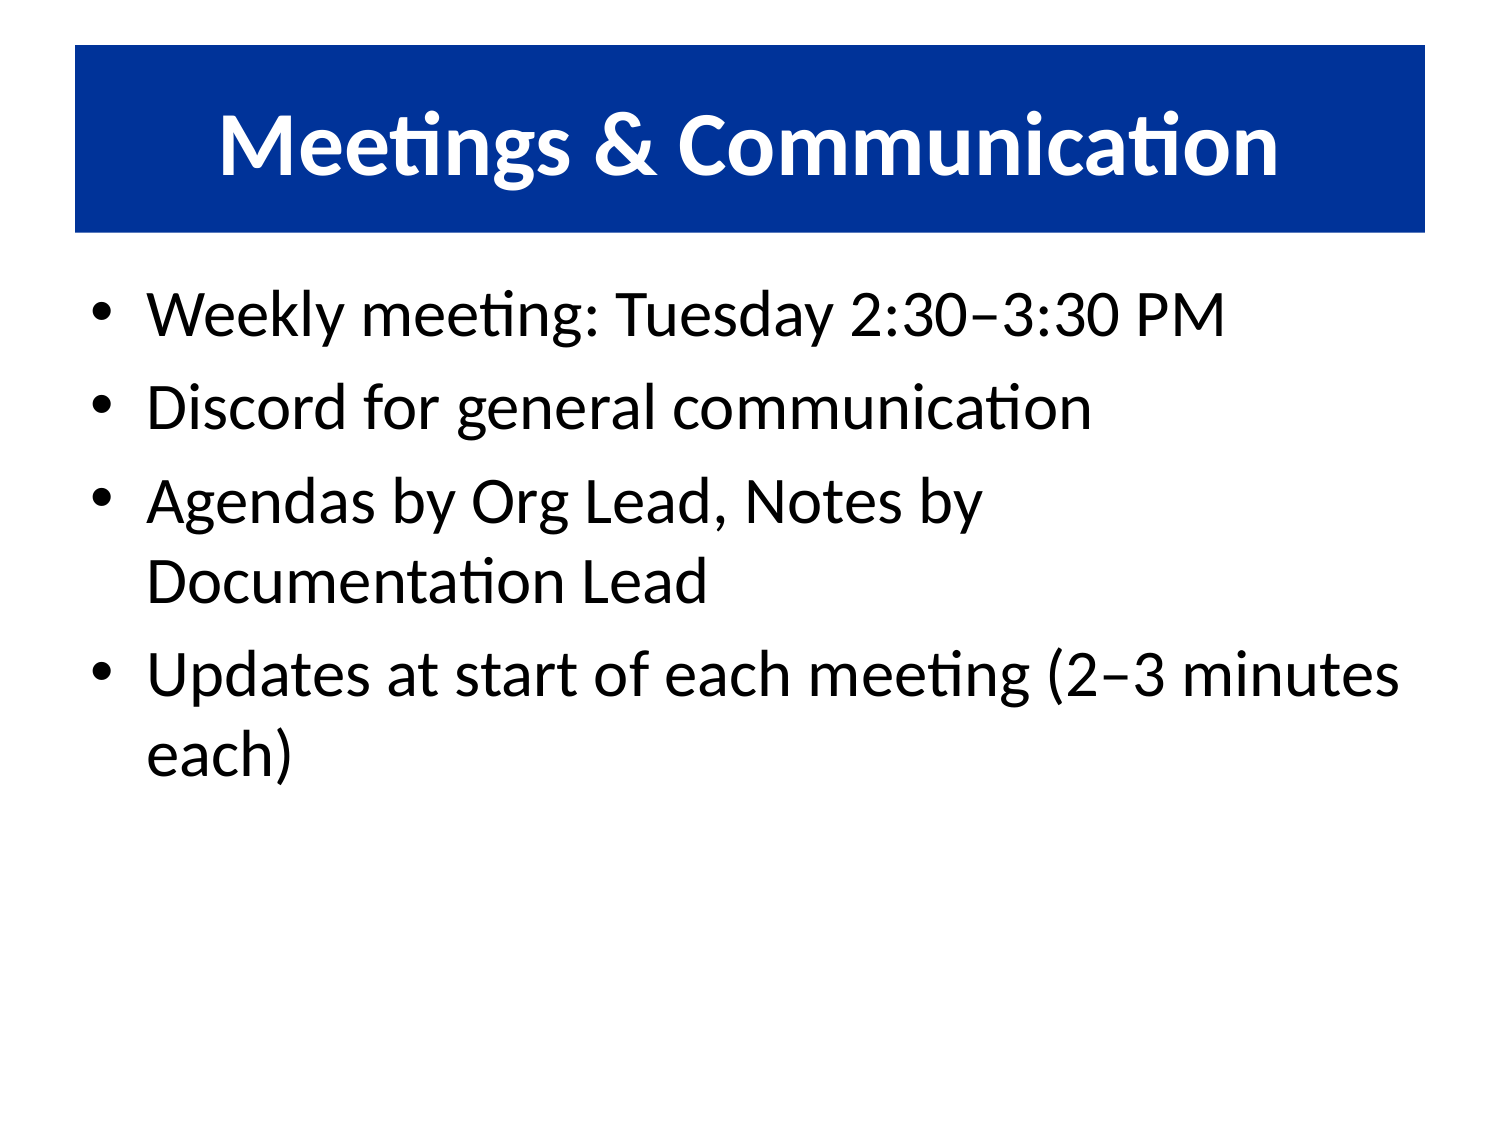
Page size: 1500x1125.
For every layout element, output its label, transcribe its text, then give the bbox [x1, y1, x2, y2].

list Weekly meeting: Tuesday 2:30–3:30 PM Discord for general communication Agendas by Org Lead, Notes by Documentation Lead Updates at start of each meeting (2–3 minutes each) [75, 262, 1425, 1005]
title Meetings & Communication [75, 45, 1425, 233]
